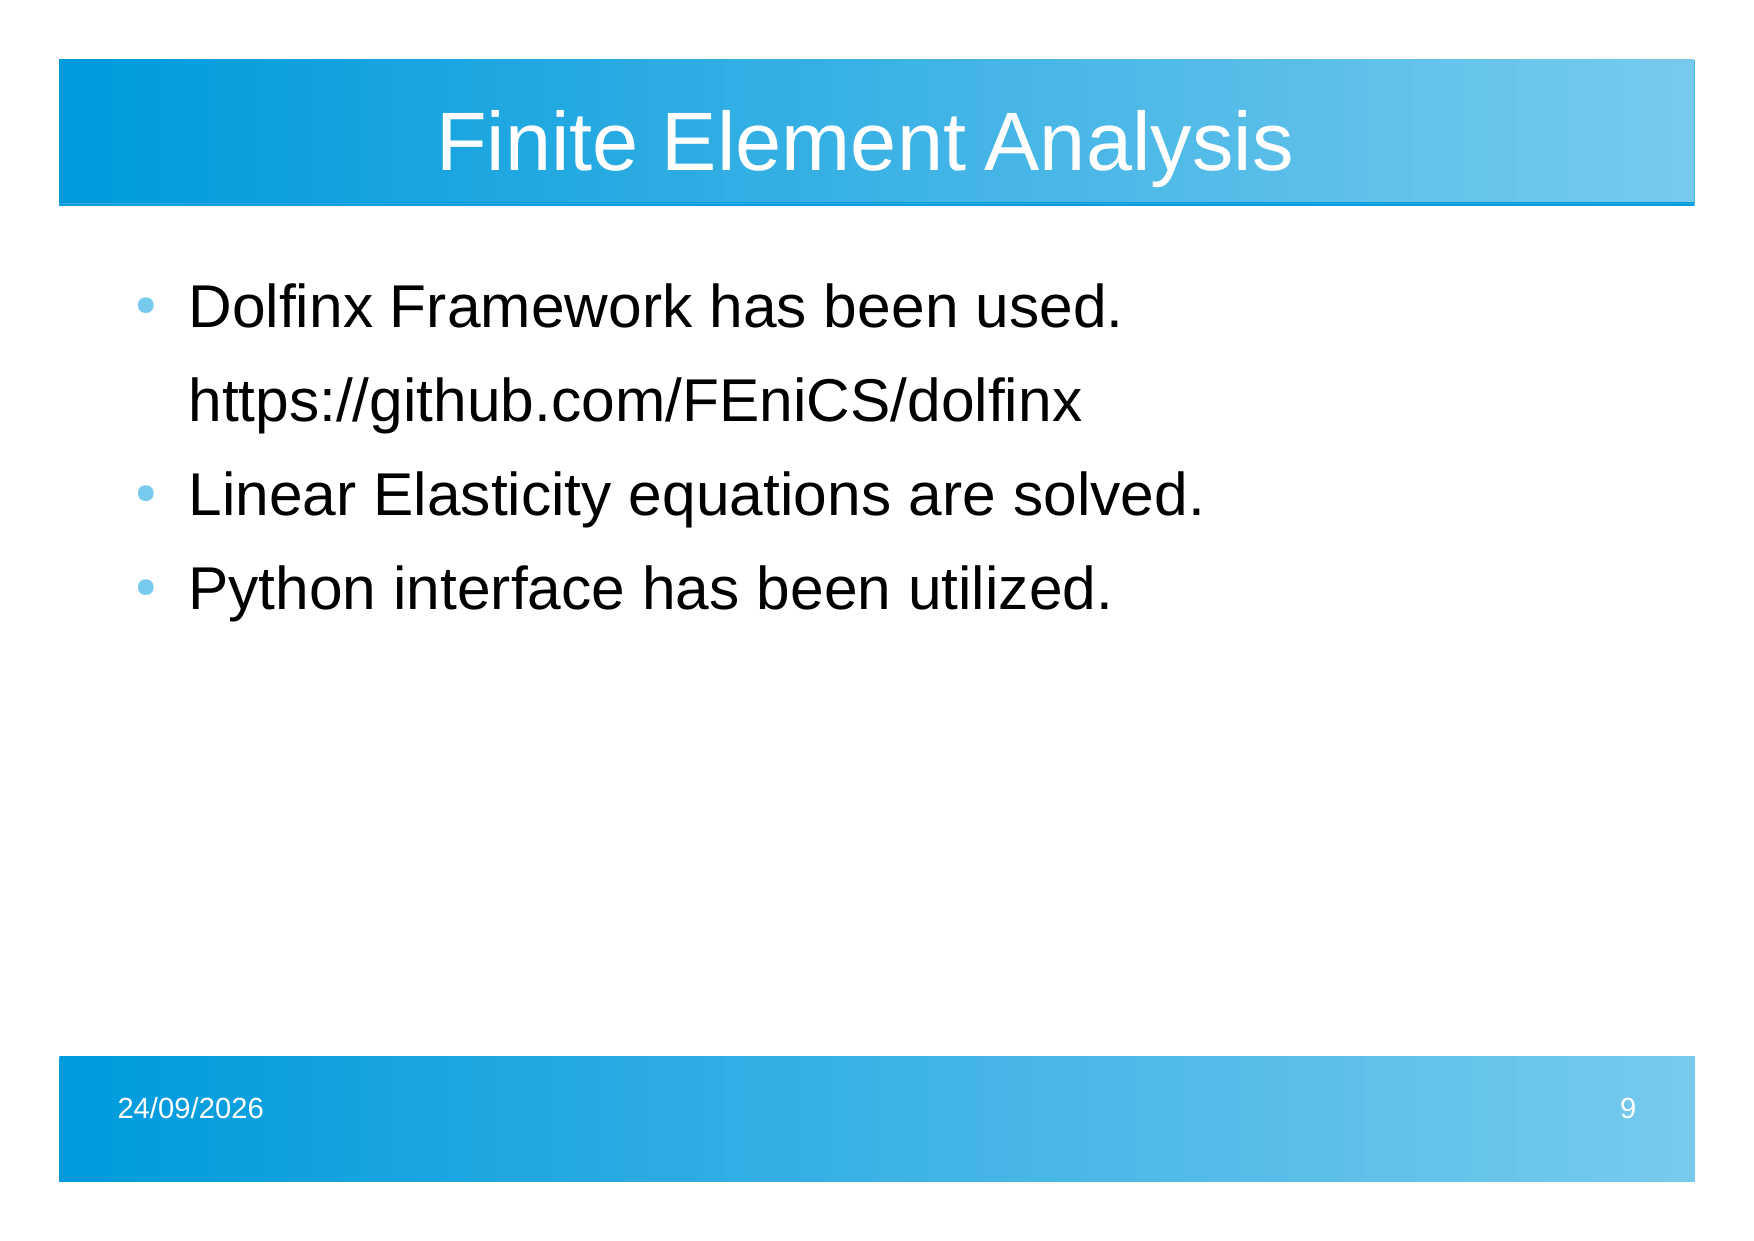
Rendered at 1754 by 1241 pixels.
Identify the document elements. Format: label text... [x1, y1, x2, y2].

title Finite Element Analysis [117, 94, 1637, 190]
list Dolfinx Framework has been used. https://github.com/FEniCS/dolfinx Linear Elasticity equations are solved. Python interface has been utilized. [117, 272, 1637, 986]
